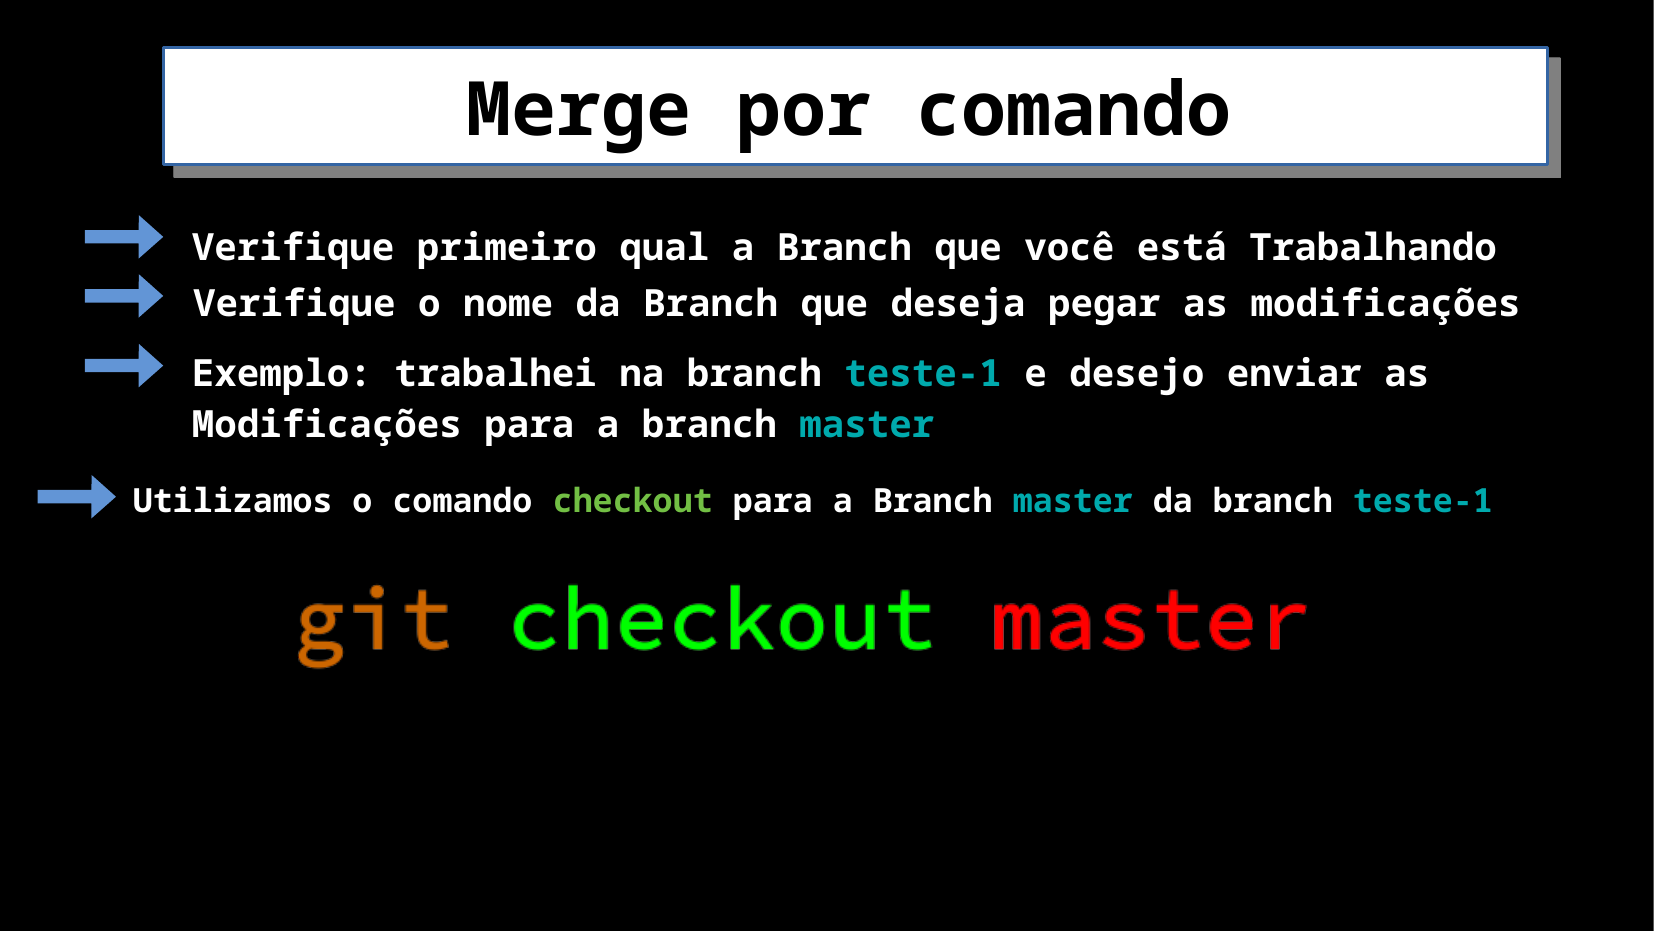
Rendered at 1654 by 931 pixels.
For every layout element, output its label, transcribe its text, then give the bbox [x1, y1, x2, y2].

text_box Exemplo: trabalhei na branch teste-1 e desejo enviar as Modificações para a branch master [177, 339, 1445, 449]
text_box Merge por comando [163, 47, 1548, 157]
text_box Verifique o nome da Branch que deseja pegar as modificações [178, 268, 1536, 331]
picture [0, 0, 1654, 931]
text_box Verifique primeiro qual a Branch que você está Trabalhando [177, 212, 1535, 275]
text_box Utilizamos o comando checkout para a Branch master da branch teste-1 [118, 469, 1508, 526]
